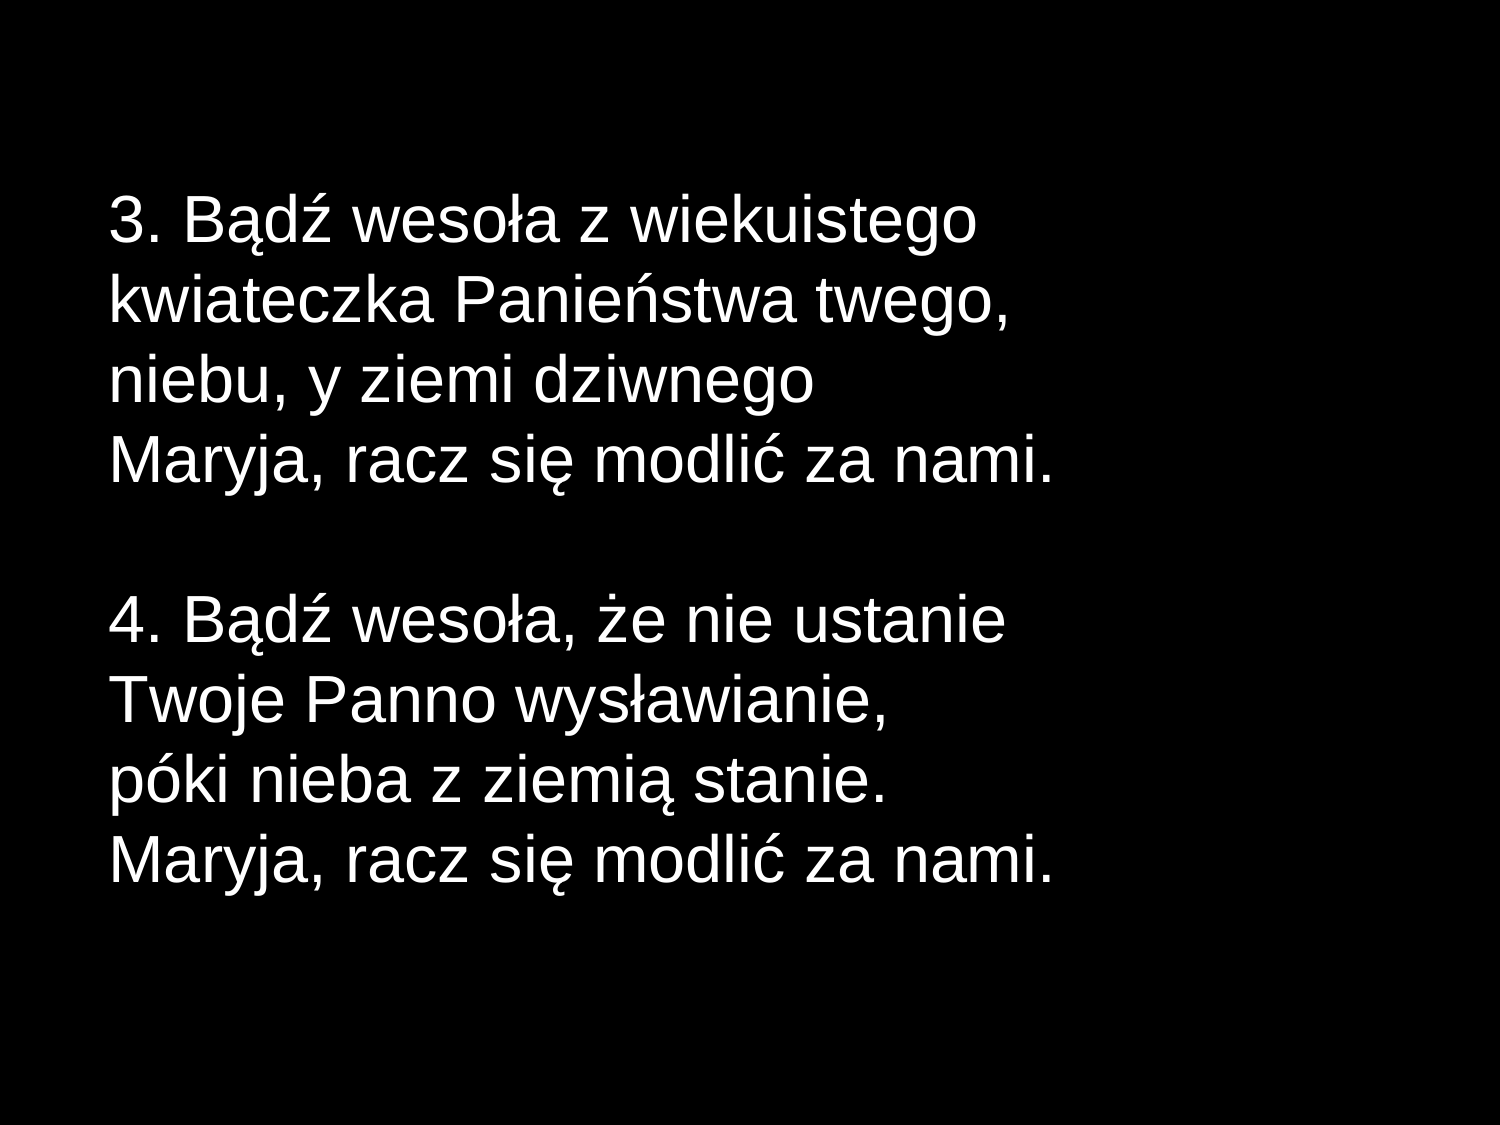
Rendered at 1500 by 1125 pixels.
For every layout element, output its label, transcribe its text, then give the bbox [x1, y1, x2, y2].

text_box ﻿3. Bądź wesoła z wiekuistego kwiateczka Panieństwa twego, niebu, y ziemi dziwnego Maryja, racz się modlić za nami. 4. Bądź wesoła, że nie ustanie Twoje Panno wysławianie, póki nieba z ziemią stanie. Maryja, racz się modlić za nami. [93, 168, 1465, 904]
